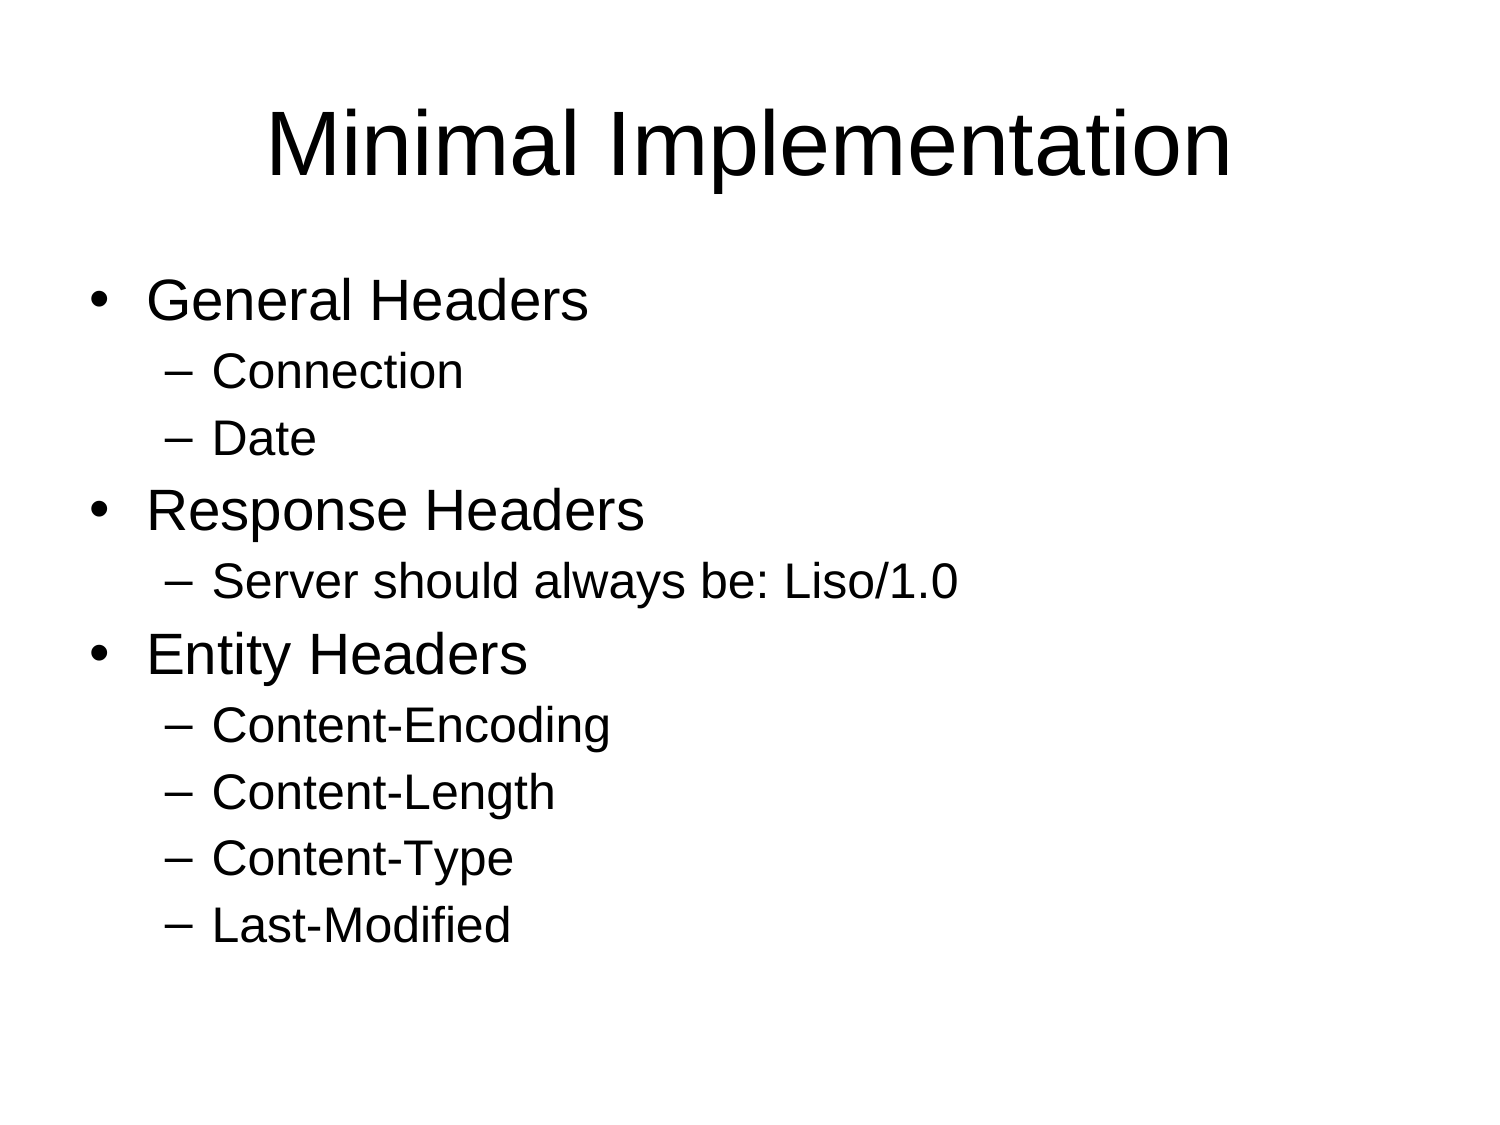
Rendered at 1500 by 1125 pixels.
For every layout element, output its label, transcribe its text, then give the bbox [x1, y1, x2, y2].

title Minimal Implementation [75, 45, 1426, 233]
list General Headers Connection Date Response Headers Server should always be: Liso/1.0 Entity Headers Content-Encoding Content-Length Content-Type Last-Modified [75, 262, 1426, 1005]
